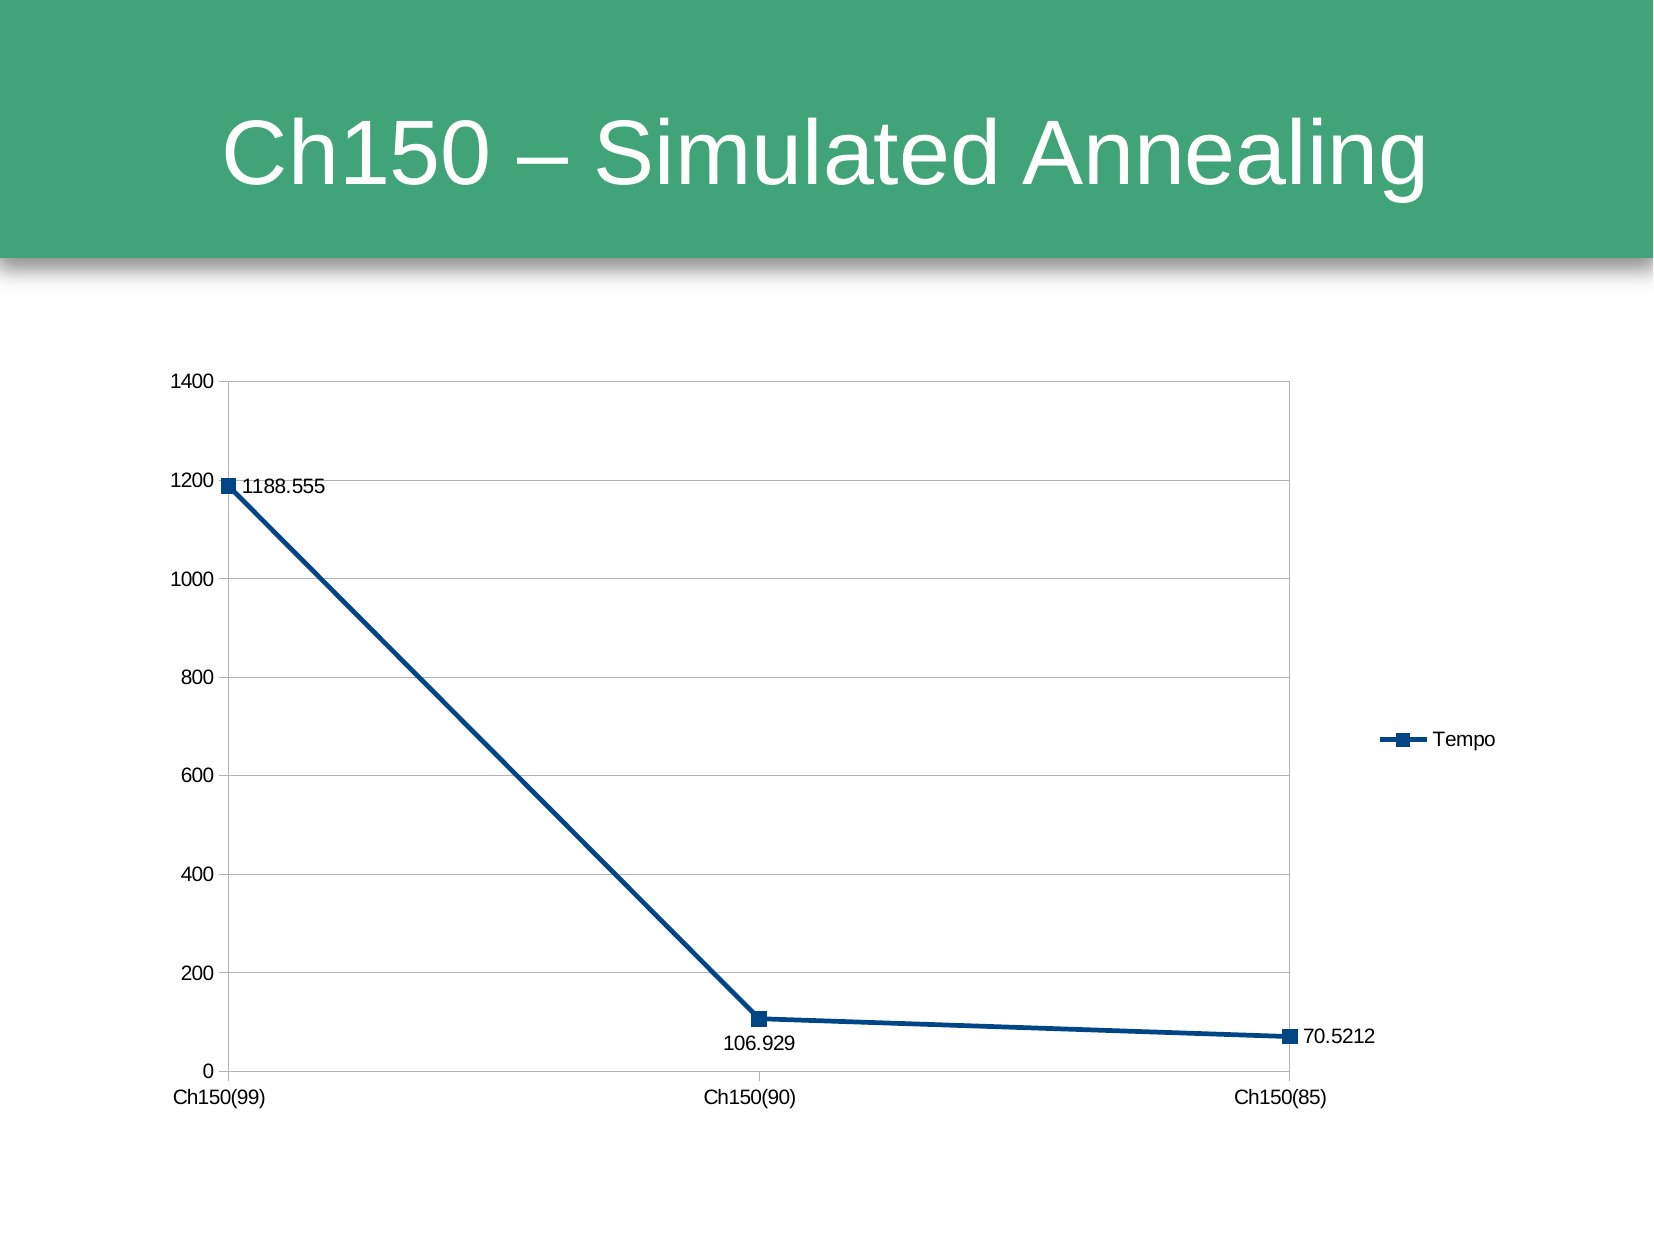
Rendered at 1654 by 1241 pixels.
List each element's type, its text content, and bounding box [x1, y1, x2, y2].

picture [0, 0, 1654, 1241]
chart [142, 354, 1515, 1126]
title Ch150 – Simulated Annealing [82, 49, 1571, 257]
